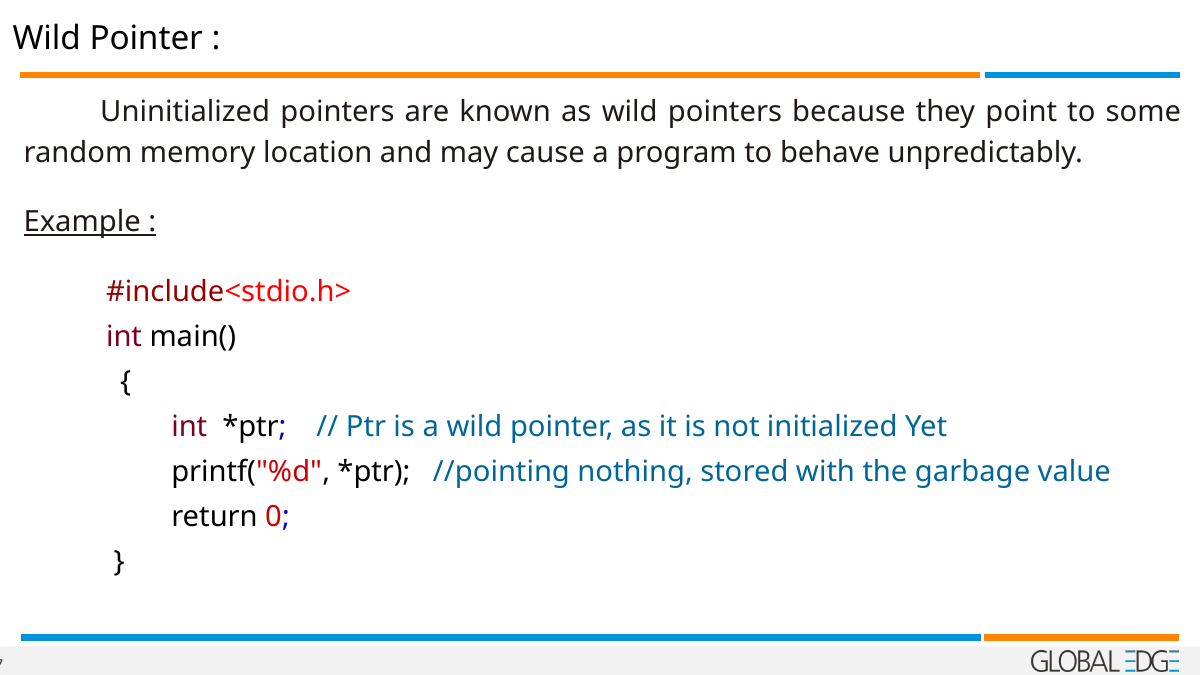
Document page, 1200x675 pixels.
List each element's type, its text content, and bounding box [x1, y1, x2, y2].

title Wild Pointer : [12, 9, 1088, 63]
picture [1031, 650, 1179, 672]
list Uninitialized pointers are known as wild pointers because they point to some random memory location and may cause a program to behave unpredictably. Example : #include<stdio.h> int main() { int *ptr; // Ptr is a wild pointer, as it is not initialized Yet printf("%d", *ptr); //pointing nothing, stored with the garbage value return 0; } [23, 86, 1183, 626]
